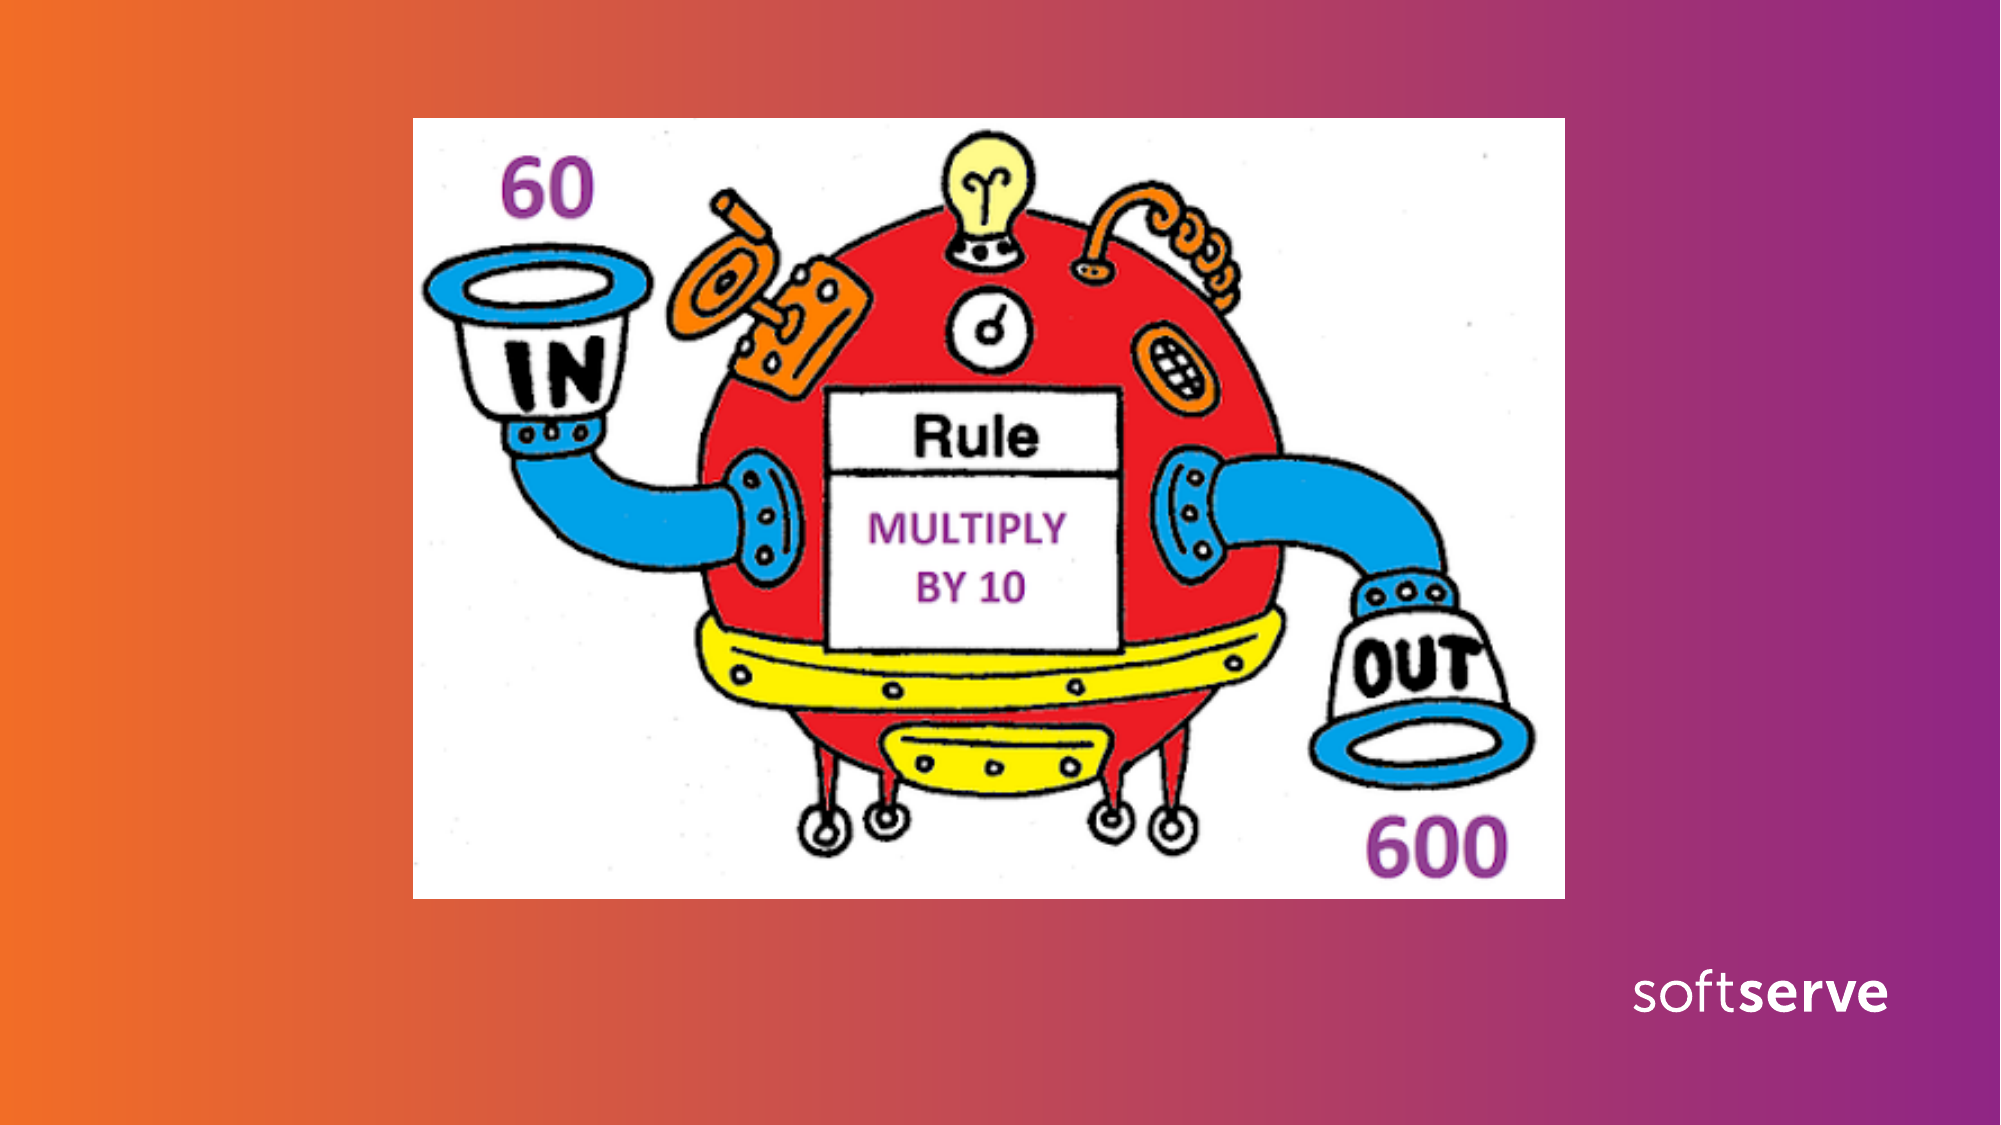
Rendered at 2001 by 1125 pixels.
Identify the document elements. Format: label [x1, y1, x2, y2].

picture [413, 118, 1565, 899]
